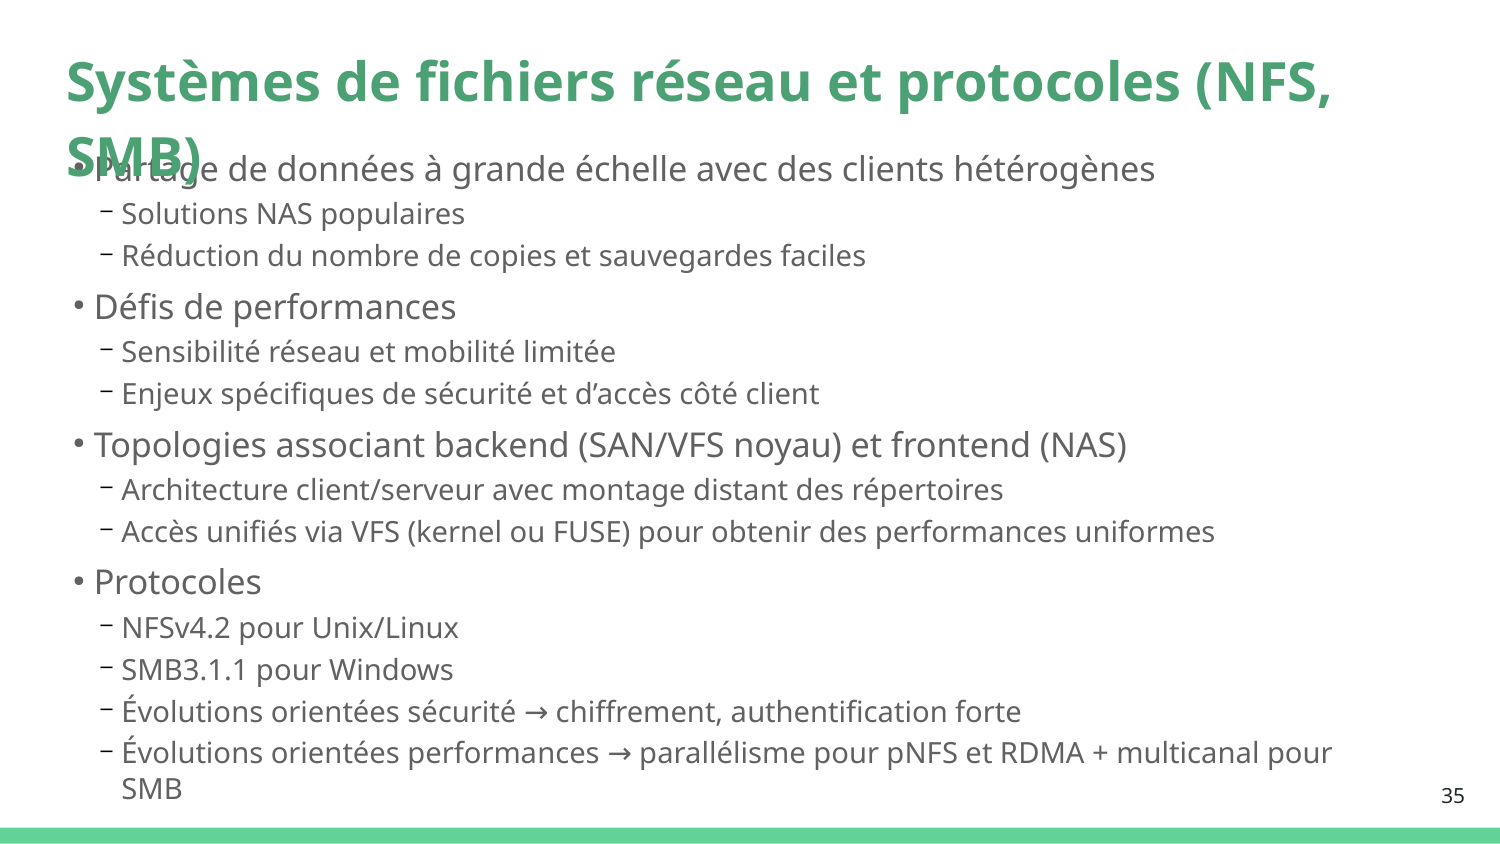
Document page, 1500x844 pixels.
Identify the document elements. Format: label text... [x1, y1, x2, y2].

slide_number <numéro> [1389, 764, 1480, 830]
list Partage de données à grande échelle avec des clients hétérogènes Solutions NAS populaires Réduction du nombre de copies et sauvegardes faciles Défis de performances Sensibilité réseau et mobilité limitée Enjeux spécifiques de sécurité et d’accès côté client Topologies associant backend (SAN/VFS noyau) et frontend (NAS) Architecture client/serveur avec montage distant des répertoires Accès unifiés via VFS (kernel ou FUSE) pour obtenir des performances uniformes Protocoles NFSv4.2 pour Unix/Linux SMB3.1.1 pour Windows Évolutions orientées sécurité → chiffrement, authentification forte Évolutions orientées performances → parallélisme pour pNFS et RDMA + multicanal pour SMB [51, 126, 1418, 836]
title Systèmes de fichiers réseau et protocoles (NFS, SMB) [51, 23, 1449, 117]
